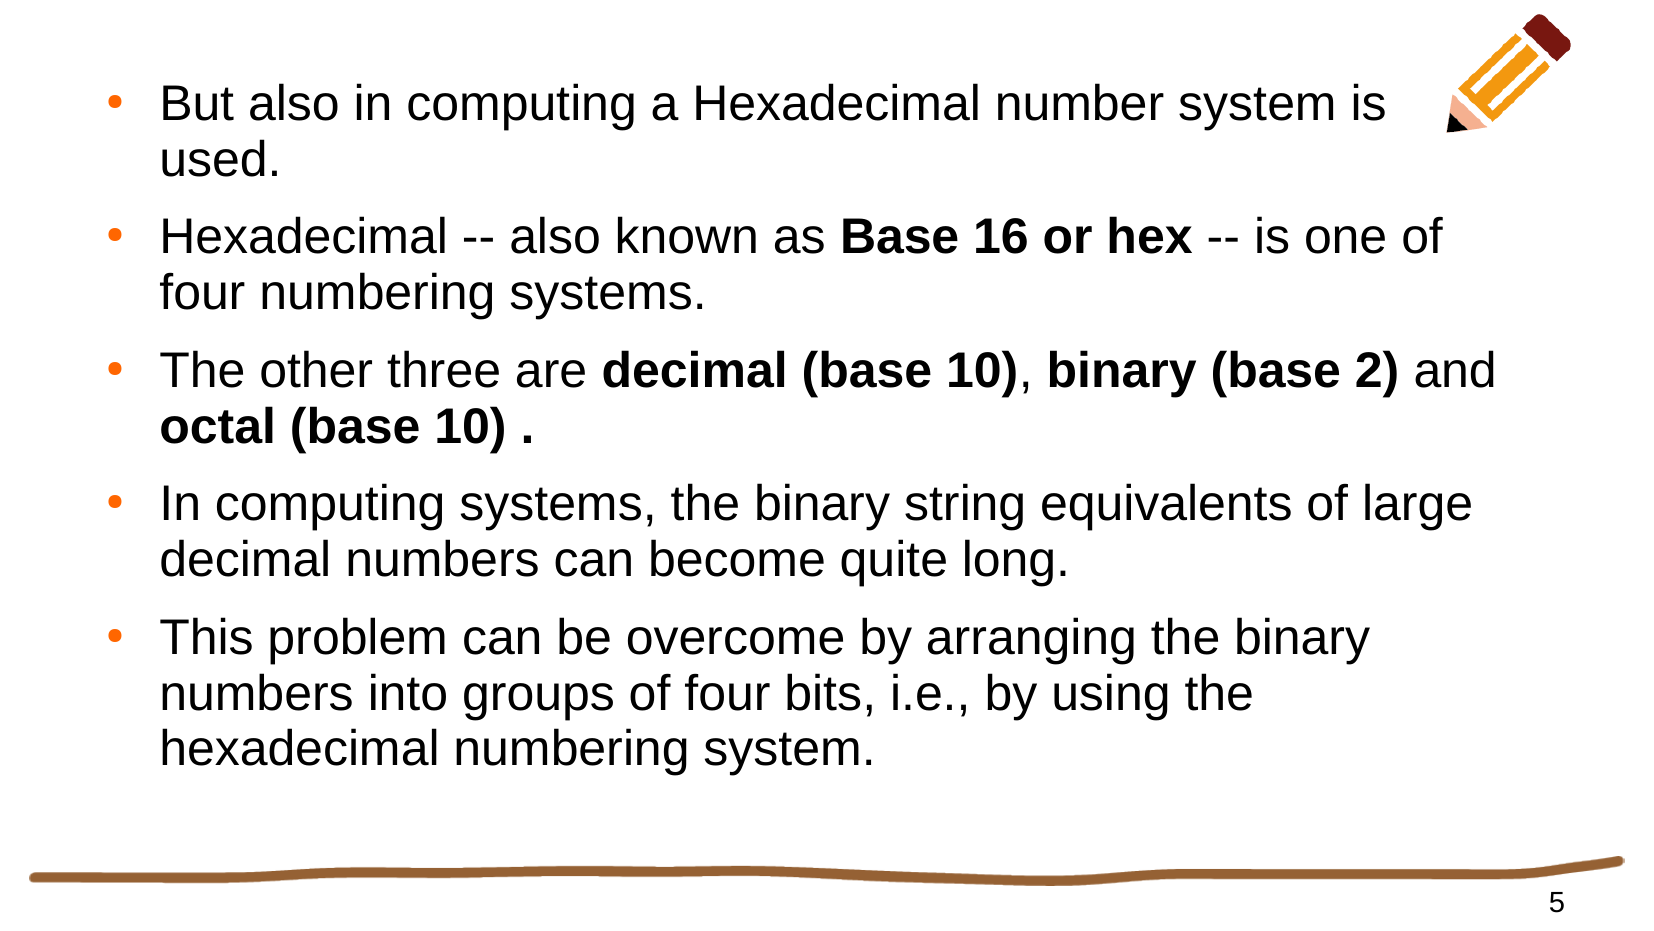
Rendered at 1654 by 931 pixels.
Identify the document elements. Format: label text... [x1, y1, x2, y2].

picture [29, 856, 1625, 886]
picture [1446, 14, 1571, 133]
list But also in computing a Hexadecimal number system is used. Hexadecimal -- also known as Base 16 or hex -- is one of four numbering systems. The other three are decimal (base 10), binary (base 2) and octal (base 10) . In computing systems, the binary string equivalents of large decimal numbers can become quite long. This problem can be overcome by arranging the binary numbers into groups of four bits, i.e., by using the hexadecimal numbering system. [88, 75, 1501, 857]
